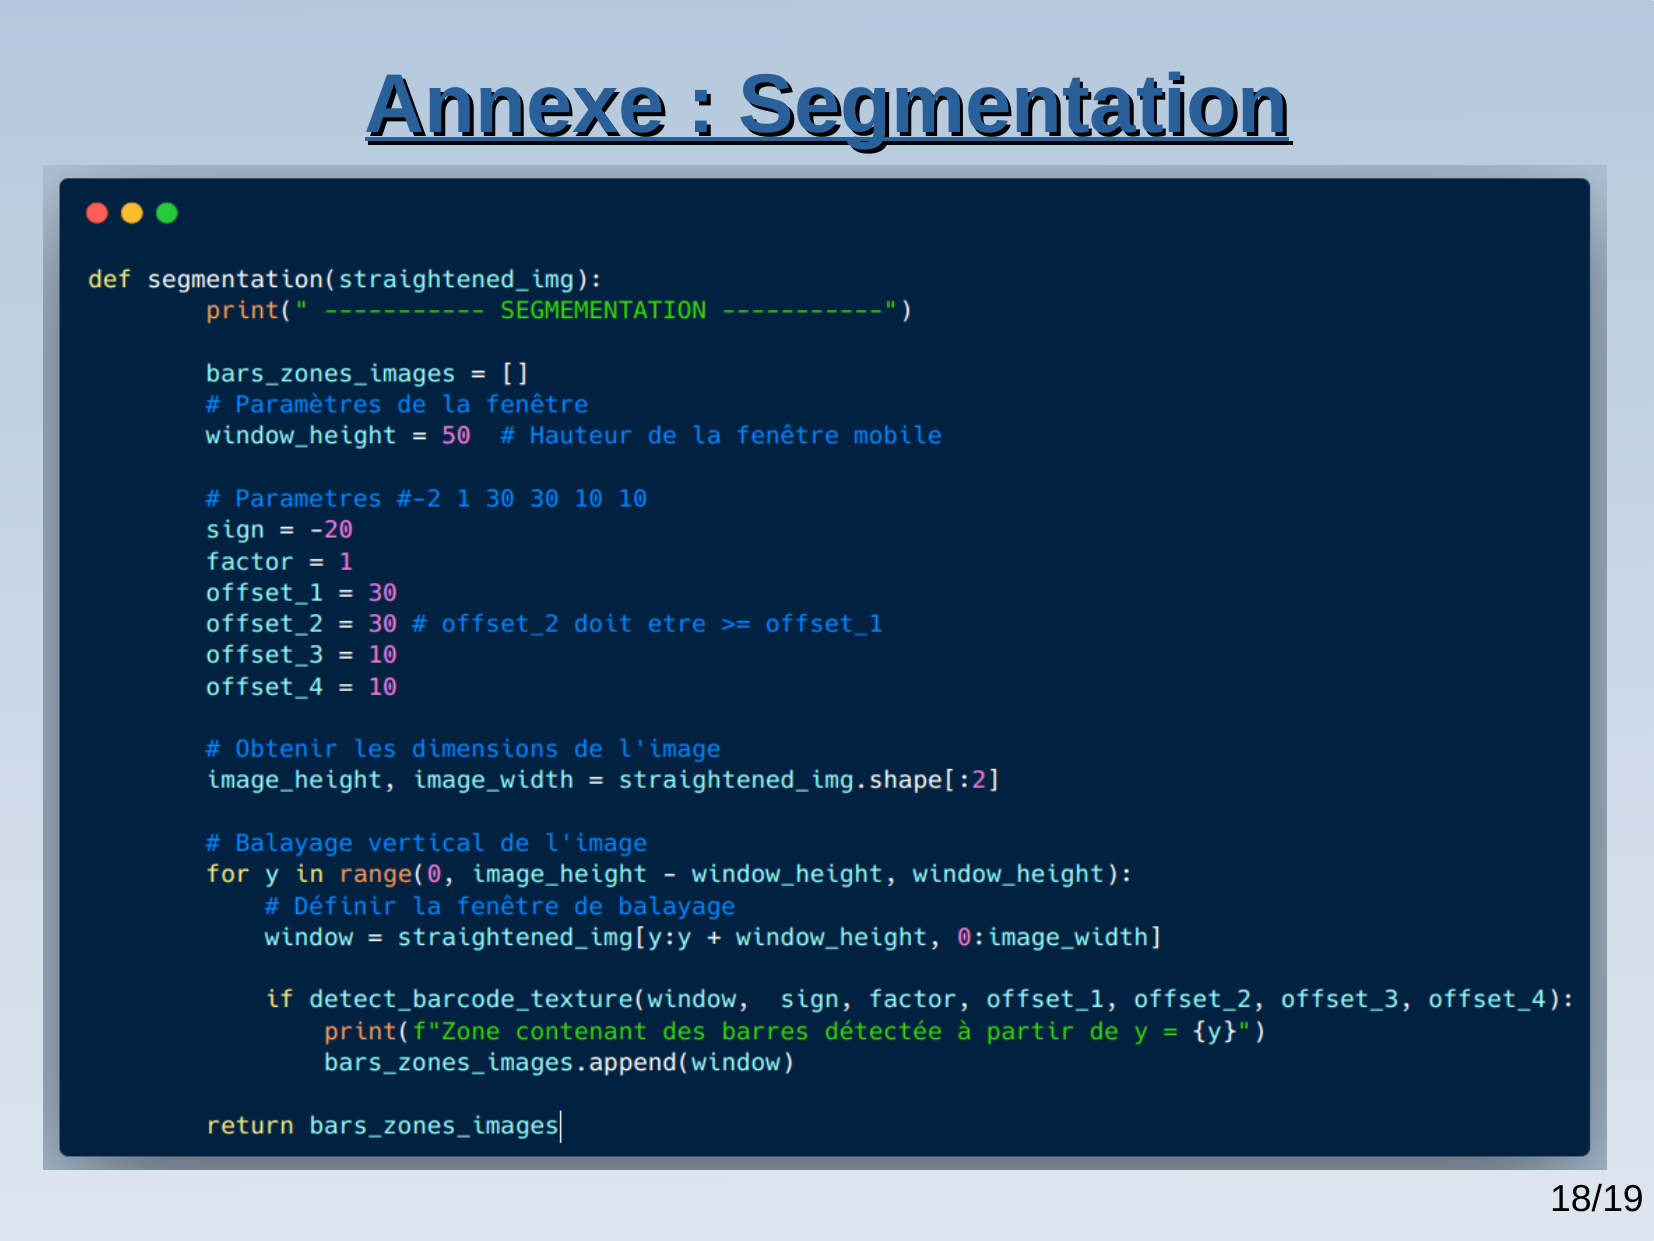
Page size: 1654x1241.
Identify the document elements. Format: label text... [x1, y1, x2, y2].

title Annexe : Segmentation [82, 0, 1571, 165]
picture [43, 165, 1607, 1170]
